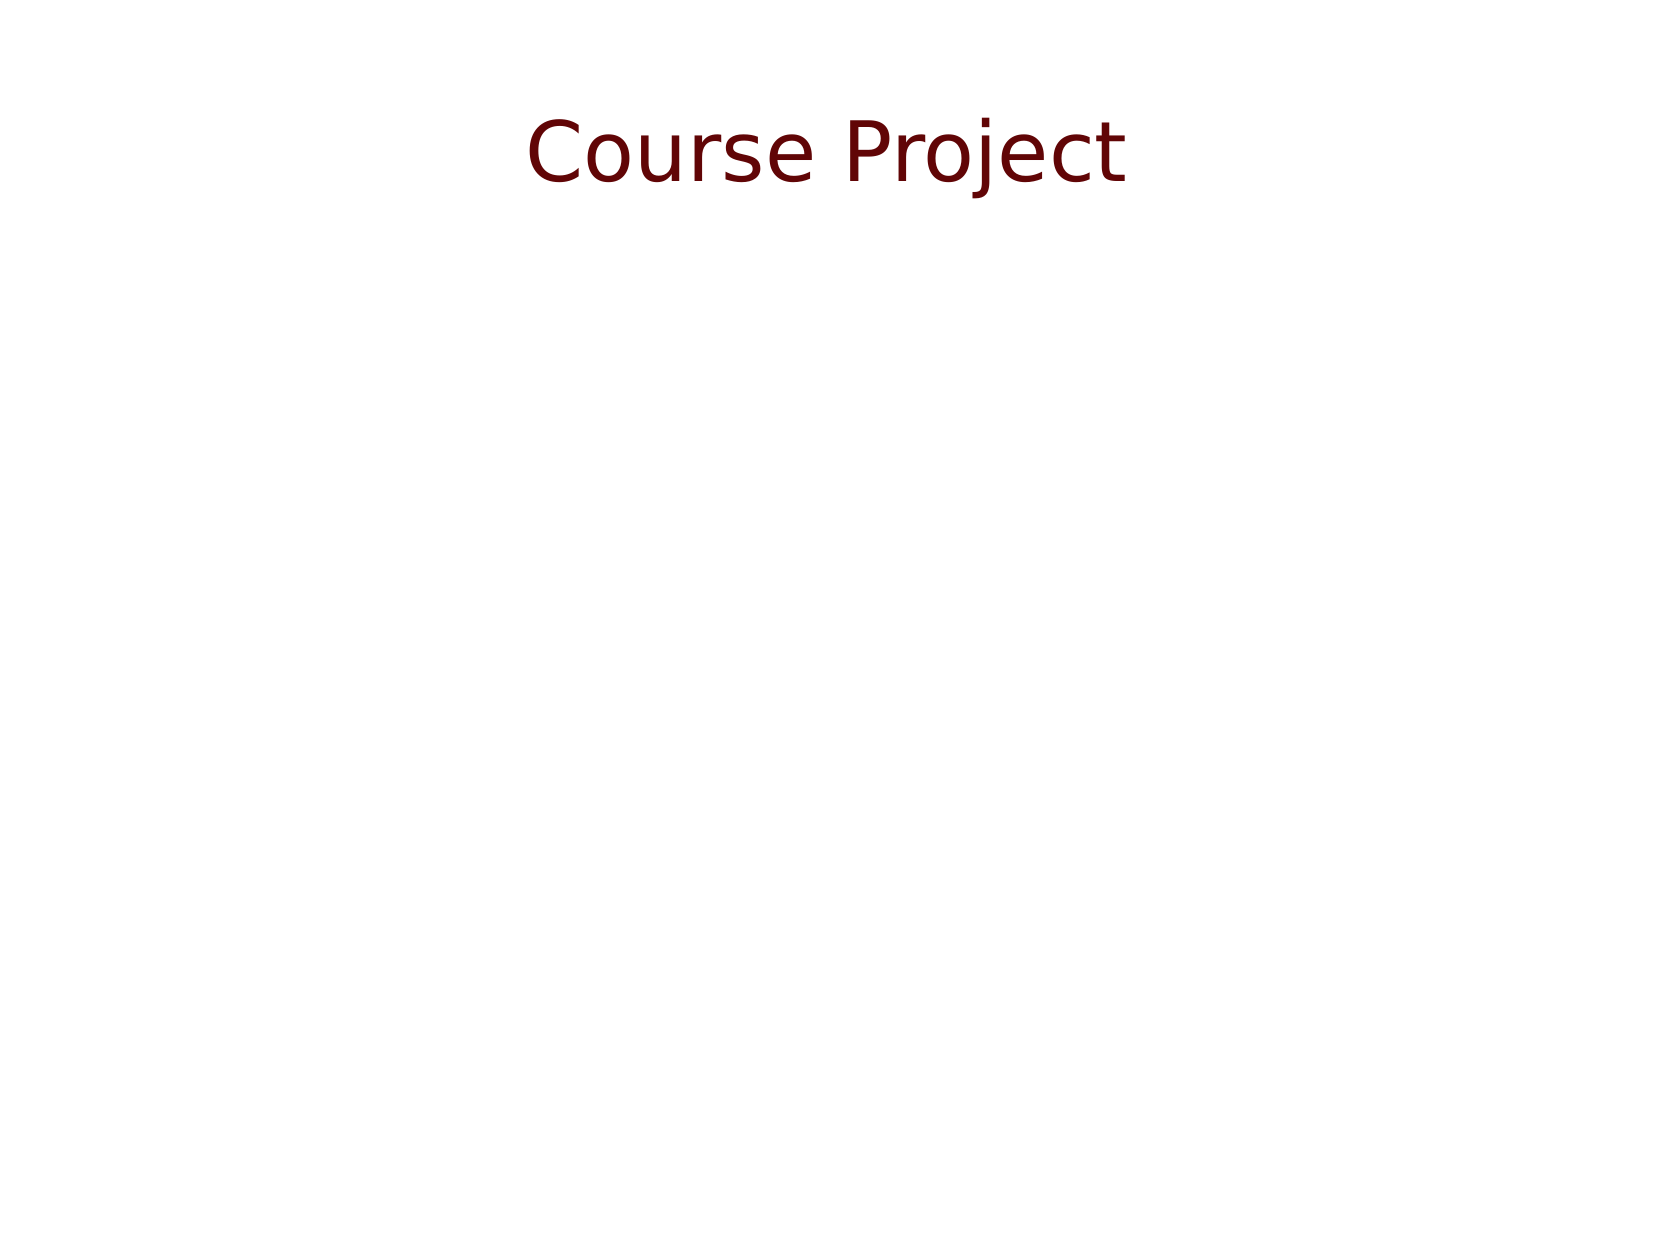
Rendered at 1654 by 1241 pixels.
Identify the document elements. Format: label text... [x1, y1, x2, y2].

title Course Project [82, 49, 1571, 257]
